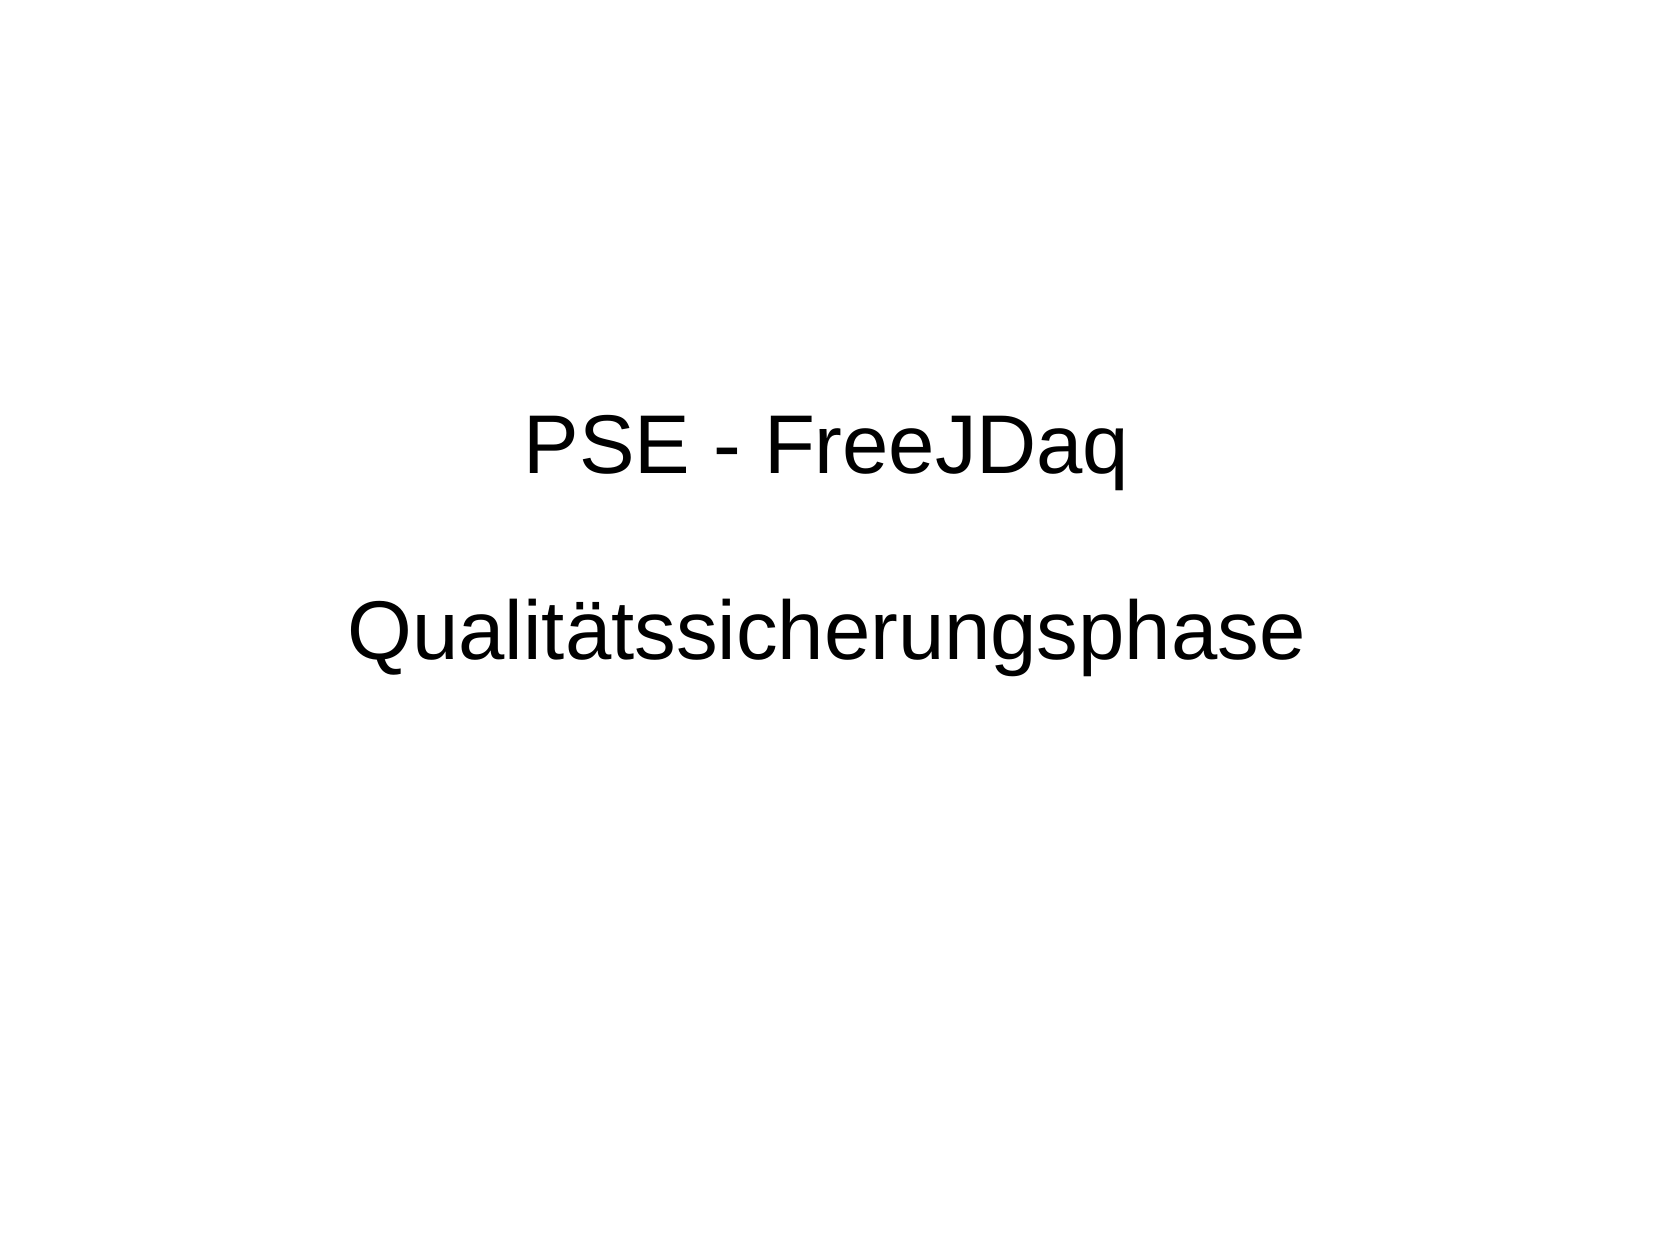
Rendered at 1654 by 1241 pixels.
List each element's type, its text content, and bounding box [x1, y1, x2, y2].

subtitle PSE - FreeJDaq Qualitätssicherungsphase [82, 290, 1571, 1010]
